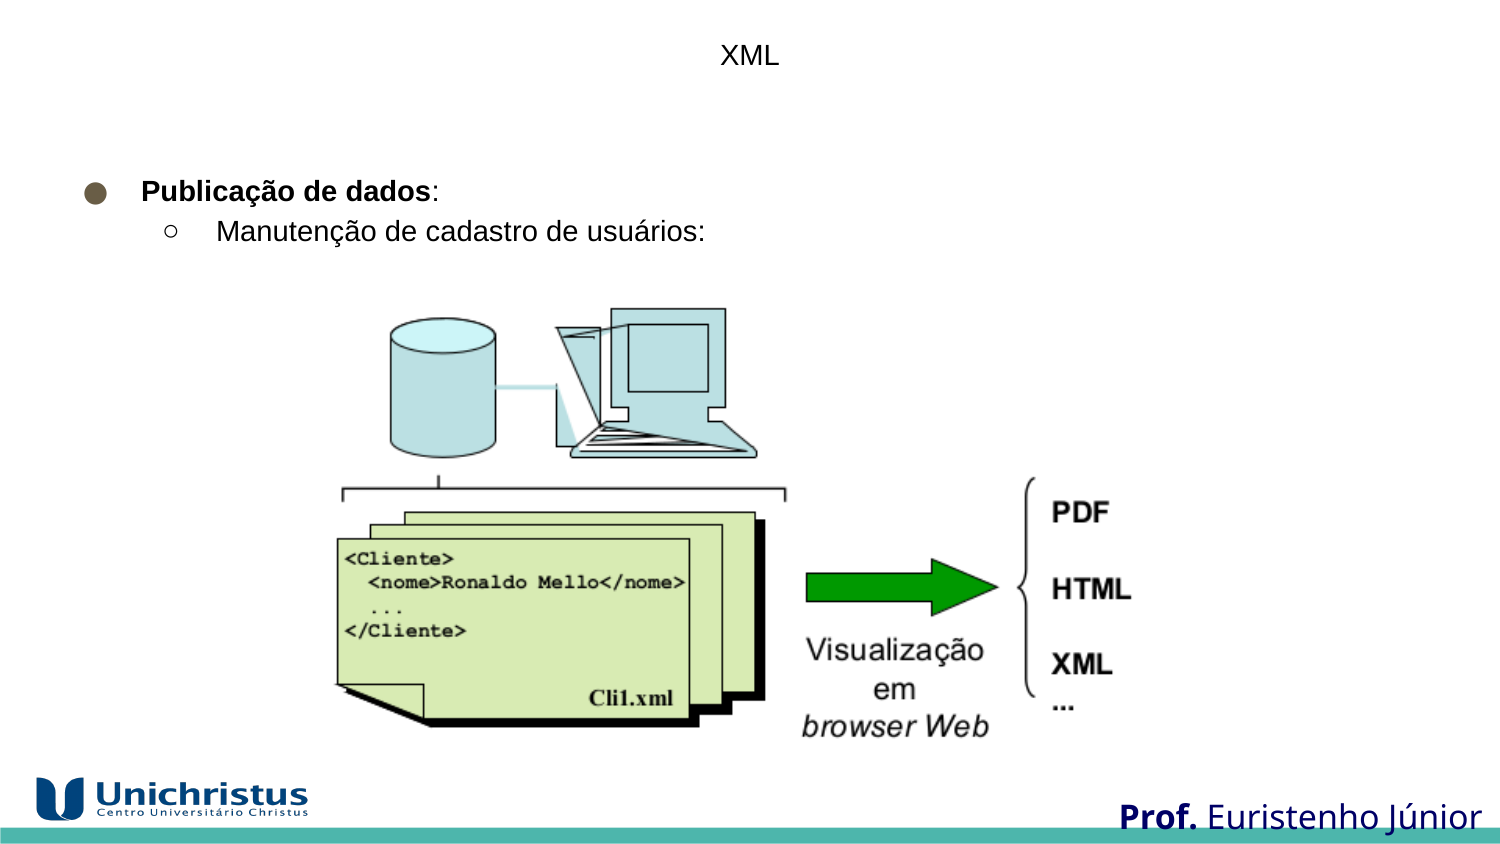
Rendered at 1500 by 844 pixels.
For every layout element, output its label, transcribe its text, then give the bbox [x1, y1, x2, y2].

picture [309, 288, 1147, 759]
list Publicação de dados: Manutenção de cadastro de usuários: [51, 152, 1449, 750]
title XML [51, 20, 1449, 137]
picture [32, 775, 312, 822]
